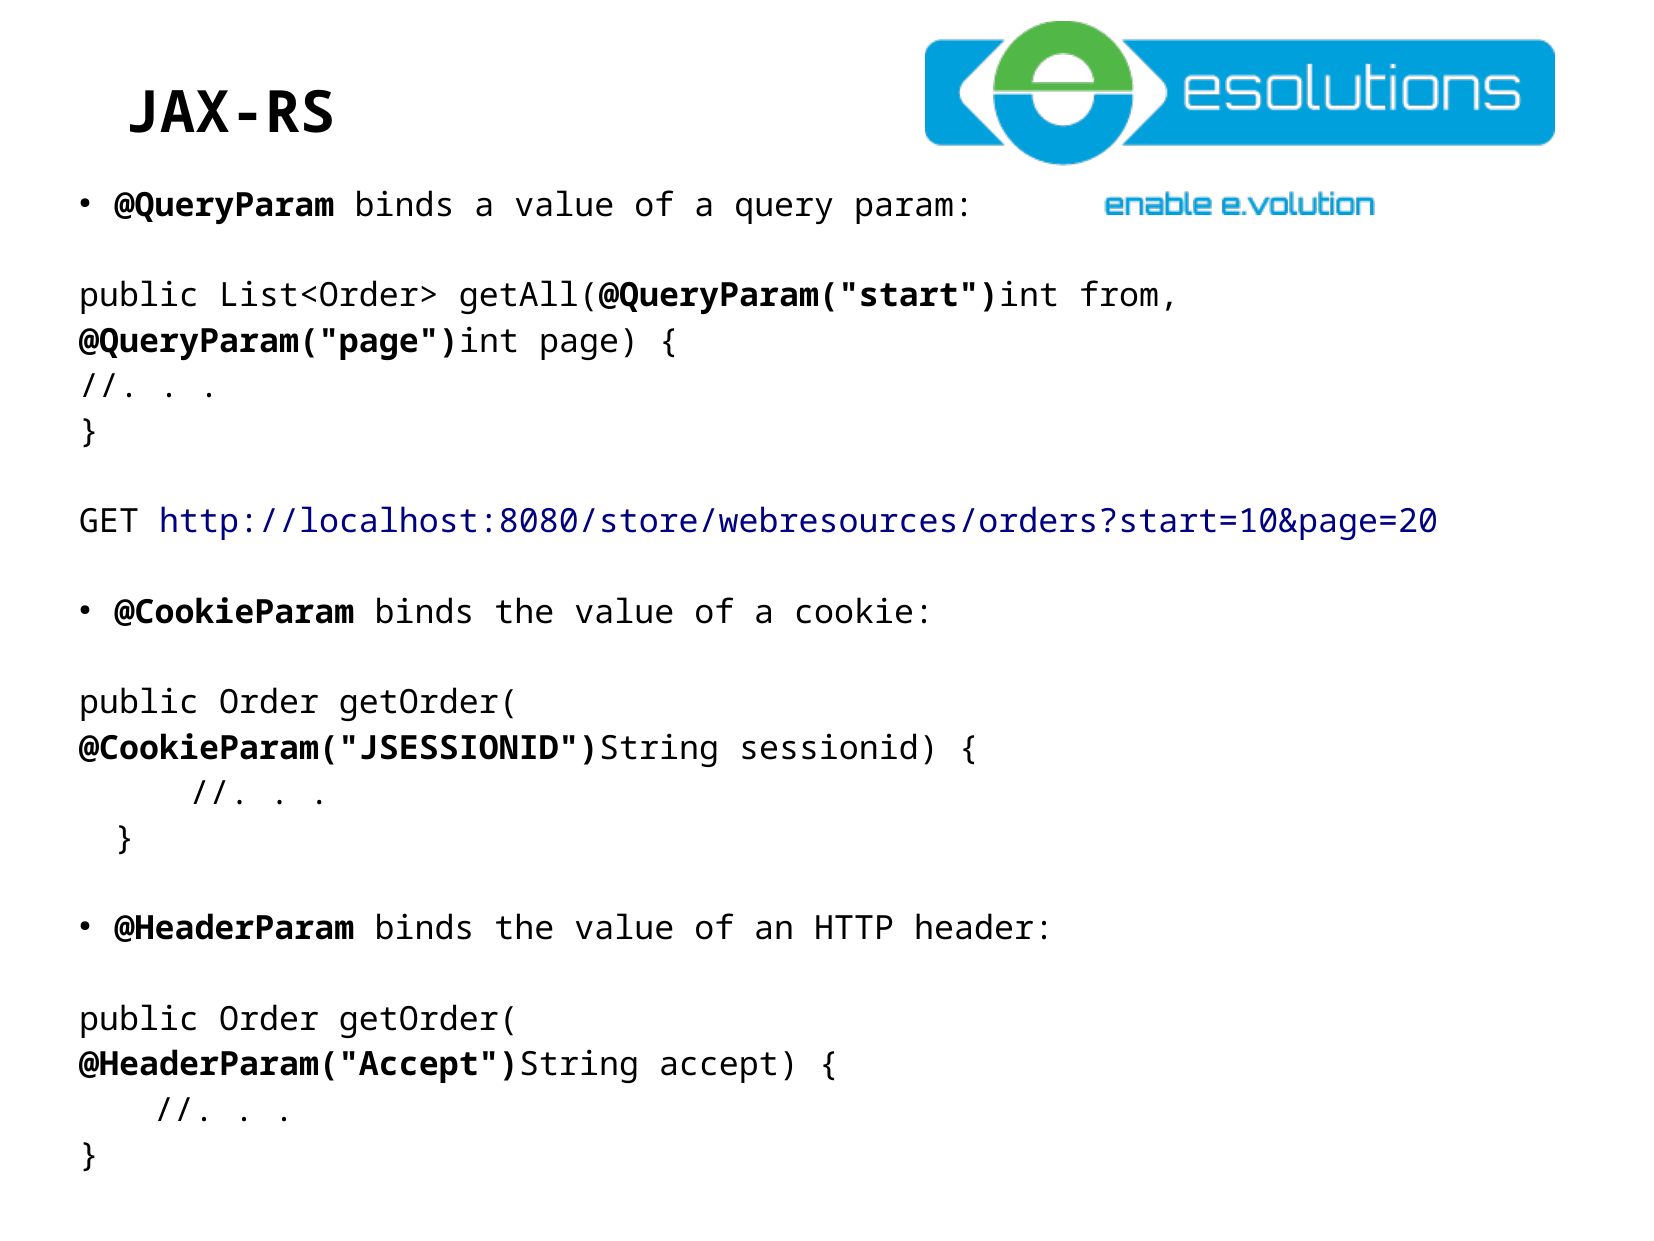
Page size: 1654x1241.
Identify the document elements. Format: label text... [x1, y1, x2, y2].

subtitle @QueryParam binds a value of a query param: public List<Order> getAll(@QueryParam("start")int from, @QueryParam("page")int page) { //. . . } GET http://localhost:8080/store/webresources/orders?start=10&page=20 @CookieParam binds the value of a cookie: public Order getOrder( @CookieParam("JSESSIONID")String sessionid) { //. . . } @HeaderParam binds the value of an HTTP header: public Order getOrder( @HeaderParam("Accept")String accept) { //. . . } [79, 239, 1561, 1163]
picture [1197, 201, 1208, 205]
picture [1226, 201, 1236, 205]
text_box JAX-RS [75, 63, 916, 217]
picture [945, 201, 950, 215]
picture [925, 21, 1555, 215]
picture [1360, 201, 1370, 215]
picture [1403, 75, 1438, 110]
picture [938, 201, 943, 215]
picture [1366, 64, 1385, 110]
picture [1307, 64, 1319, 110]
picture [1444, 75, 1479, 110]
picture [1185, 75, 1220, 110]
picture [1130, 201, 1139, 215]
picture [1390, 75, 1396, 110]
picture [1485, 75, 1521, 110]
picture [1325, 75, 1361, 110]
picture [1110, 201, 1120, 205]
picture [1169, 201, 1179, 211]
picture [1226, 75, 1261, 110]
picture [1267, 75, 1302, 110]
picture [1340, 201, 1351, 211]
